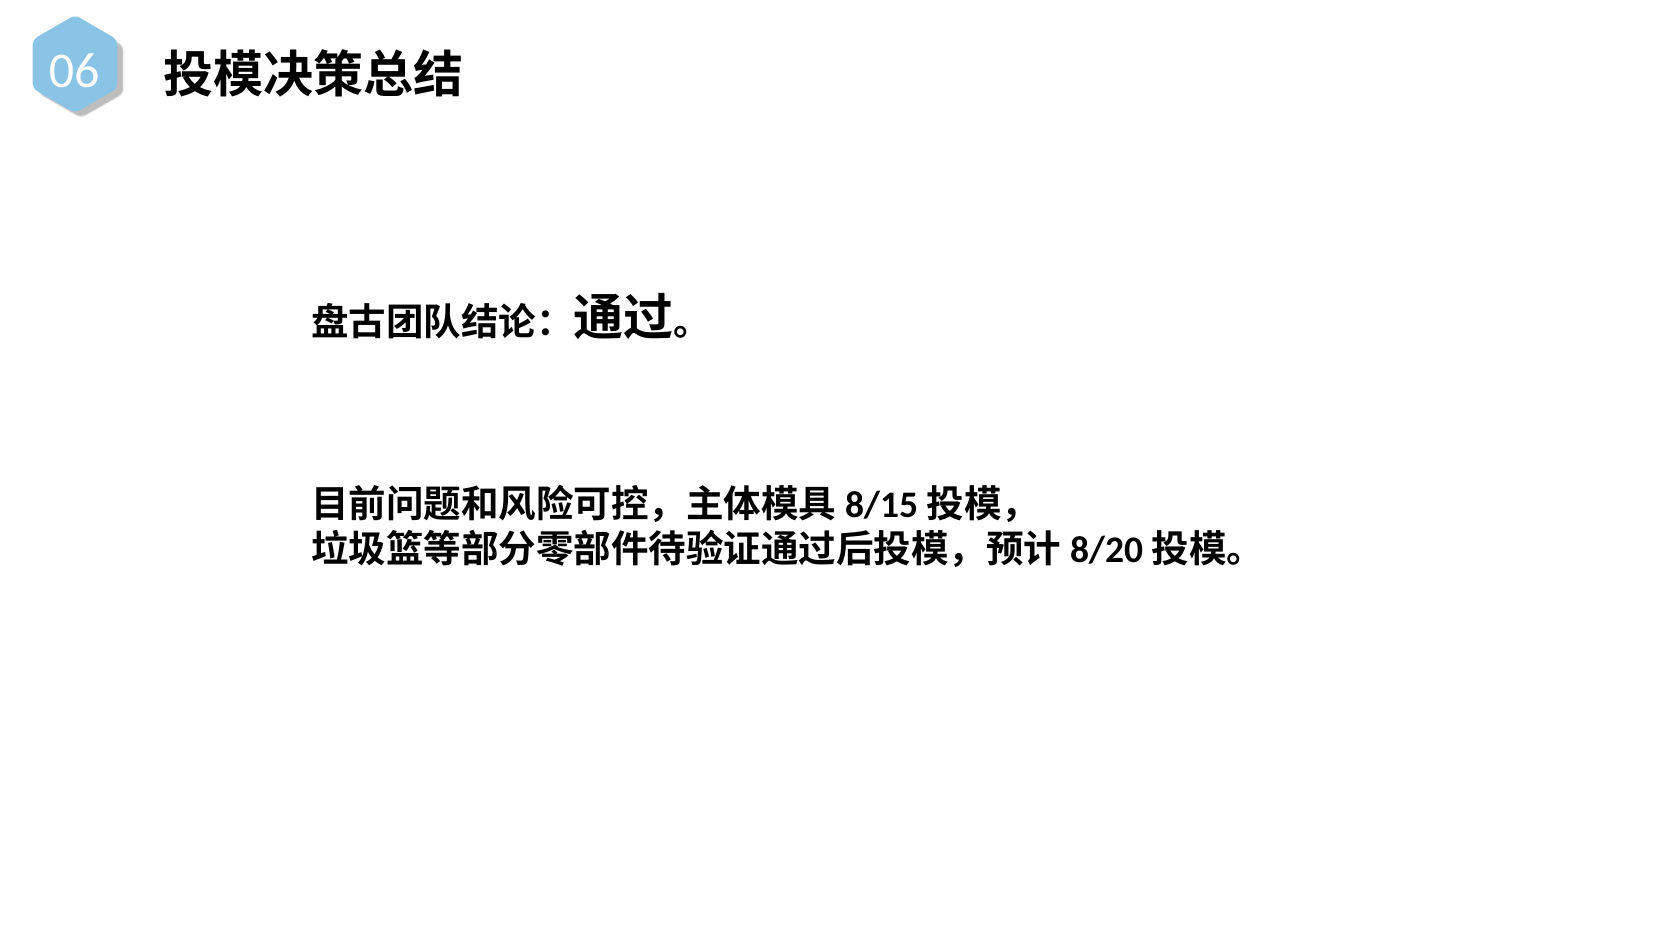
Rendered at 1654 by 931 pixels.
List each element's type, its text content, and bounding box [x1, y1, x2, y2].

text_box 投模决策总结 [148, 35, 603, 110]
text_box [62, 106, 88, 112]
text_box 盘古团队结论：通过。 目前问题和风险可控，主体模具8/15投模， 垃圾篮等部分零部件待验证通过后投模，预计8/20投模。 [296, 277, 1277, 578]
text_box [49, 16, 101, 30]
text_box 06 [25, 30, 123, 106]
